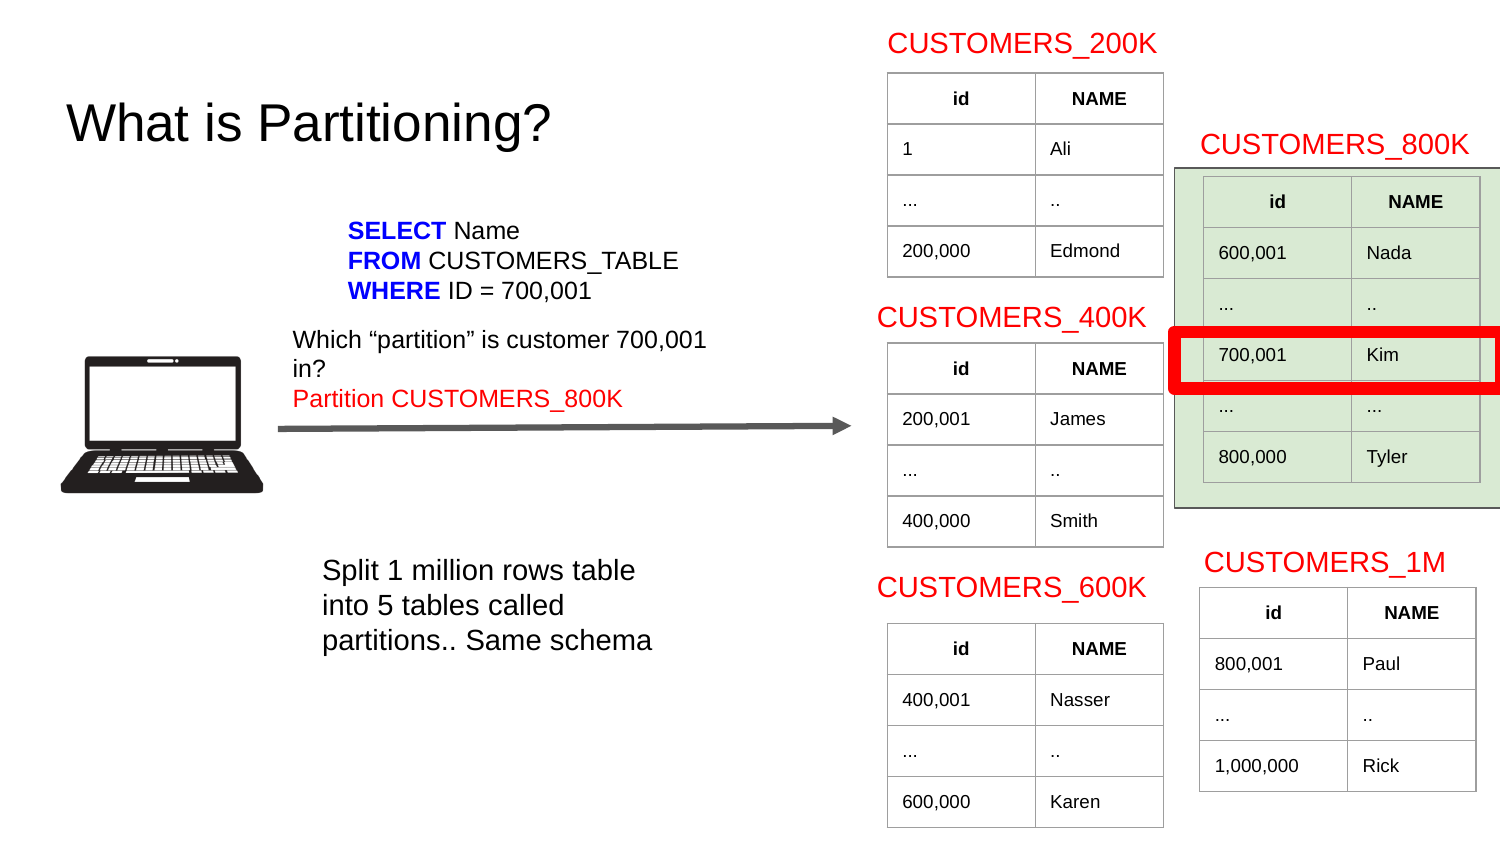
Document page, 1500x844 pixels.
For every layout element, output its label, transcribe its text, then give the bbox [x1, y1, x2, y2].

table_cell Rick [1348, 741, 1475, 791]
text_box Split 1 million rows table into 5 tables called partitions.. Same schema [307, 536, 674, 718]
table_cell ... [888, 726, 1035, 776]
table_cell 800,000 [1204, 432, 1351, 482]
table_header NAME [1352, 177, 1479, 227]
picture [51, 329, 278, 529]
table_cell ... [1204, 279, 1351, 326]
table_cell ... [1200, 690, 1347, 740]
text_box [1174, 395, 1500, 509]
table_header NAME [1036, 74, 1163, 123]
text_box [1481, 338, 1495, 382]
table_cell ... [1204, 395, 1351, 431]
table_header NAME [1036, 344, 1163, 393]
table_cell .. [1348, 690, 1475, 740]
text_box Which “partition” is customer 700,001 in? Partition CUSTOMERS_800K [277, 430, 748, 435]
table_header NAME [1036, 624, 1163, 674]
table_header NAME [1348, 588, 1475, 638]
table_cell Edmond [1036, 227, 1163, 276]
table_cell 1 [888, 125, 1035, 174]
table_cell ... [888, 446, 1035, 495]
table_cell ... [1352, 395, 1479, 431]
table_header id [888, 624, 1035, 674]
table_cell Ali [1036, 125, 1163, 174]
table_cell 800,001 [1200, 639, 1347, 689]
table_cell Nasser [1036, 675, 1163, 725]
table_header id [888, 344, 1035, 393]
text_box [1181, 338, 1203, 382]
table_cell .. [1352, 279, 1479, 326]
table_cell James [1036, 395, 1163, 444]
table_cell 400,001 [888, 675, 1035, 725]
text_box CUSTOMERS_1M [1188, 528, 1487, 585]
text_box CUSTOMERS_800K [1185, 110, 1491, 167]
table_cell Smith [1036, 497, 1163, 546]
text_box Which “partition” is customer 700,001 in? Partition CUSTOMERS_800K [277, 308, 748, 425]
text_box SELECT Name FROM CUSTOMERS_TABLE WHERE ID = 700,001 [332, 199, 761, 318]
text_box [1174, 167, 1500, 326]
table_cell Kim [1352, 338, 1479, 380]
table_cell .. [1036, 726, 1163, 776]
table_cell 700,001 [1204, 338, 1351, 380]
table_cell Tyler [1352, 432, 1479, 482]
text_box CUSTOMERS_400K [861, 283, 1190, 340]
table_cell 600,000 [888, 777, 1035, 827]
table_header id [888, 74, 1035, 123]
table_header id [1200, 588, 1347, 638]
table_cell 1,000,000 [1200, 741, 1347, 791]
table_cell Karen [1036, 777, 1163, 827]
table_cell .. [1036, 176, 1163, 225]
text_box CUSTOMERS_600K [861, 553, 1190, 610]
title What is Partitioning? [51, 72, 698, 167]
table_cell 200,001 [888, 395, 1035, 444]
table_cell 600,001 [1204, 228, 1351, 278]
table_cell Nada [1352, 228, 1479, 278]
table_header id [1204, 177, 1351, 227]
table_cell .. [1036, 446, 1163, 495]
table_cell 200,000 [888, 227, 1035, 276]
table_cell Paul [1348, 639, 1475, 689]
table_cell 400,000 [888, 497, 1035, 546]
table_cell ... [888, 176, 1035, 225]
text_box CUSTOMERS_200K [872, 9, 1200, 66]
